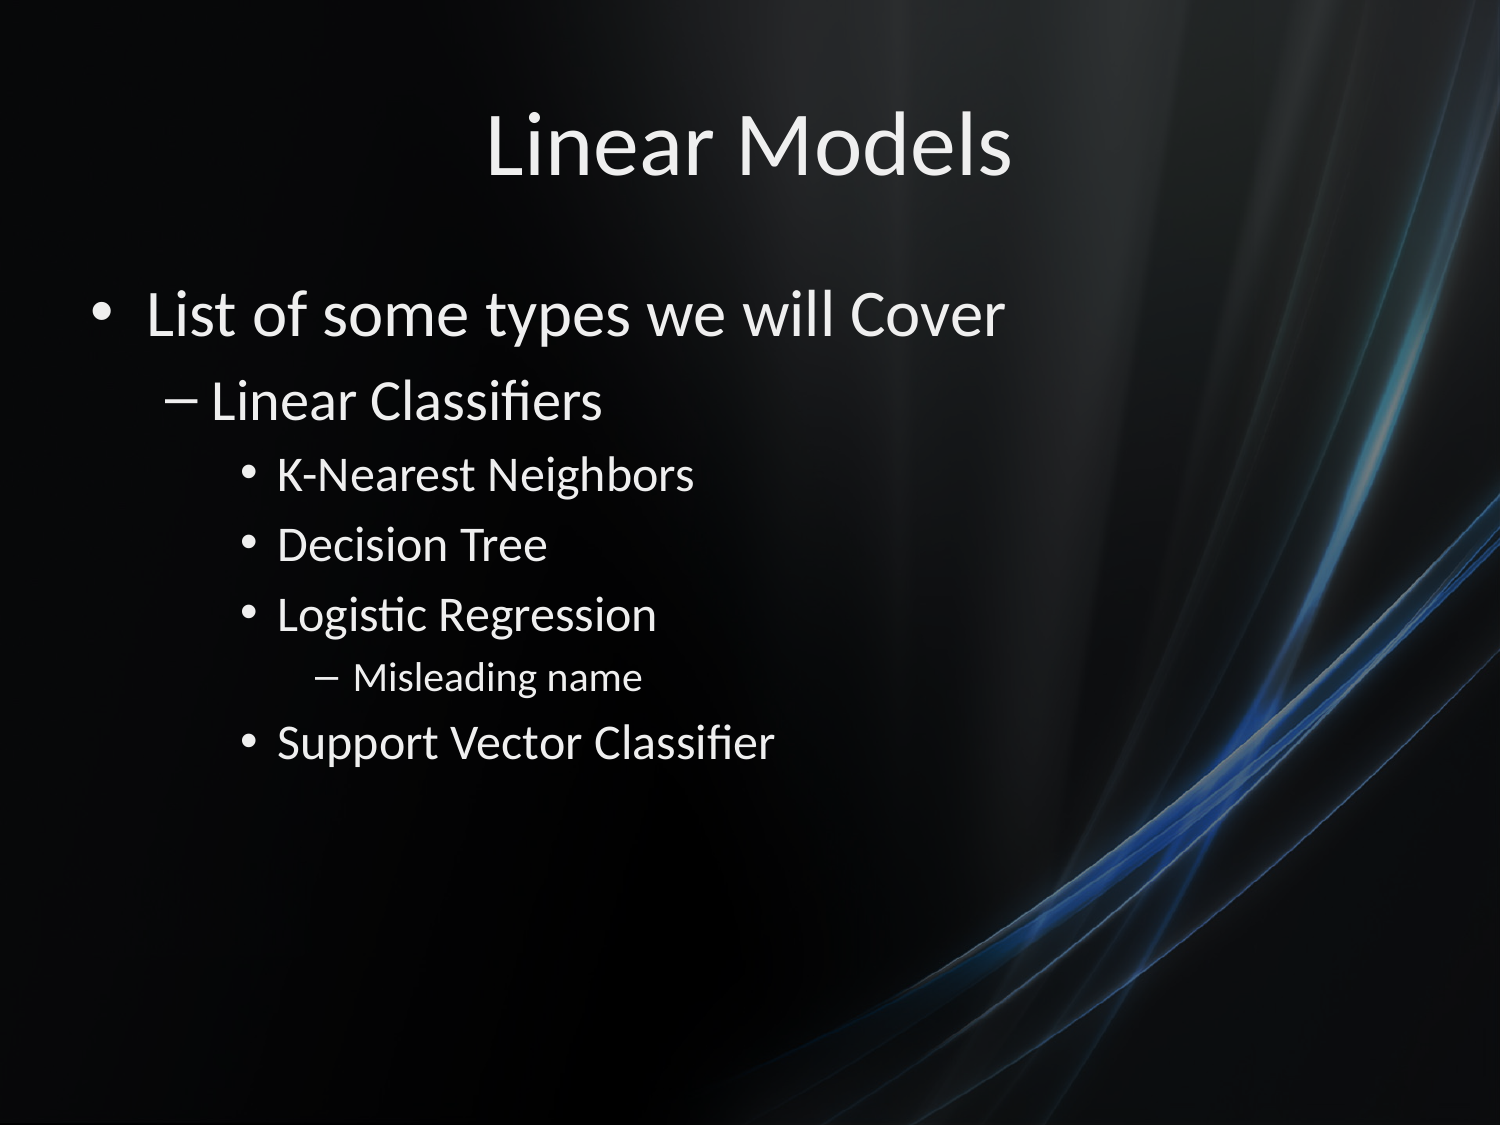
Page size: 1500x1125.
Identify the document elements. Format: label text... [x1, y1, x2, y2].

title Linear Models [75, 45, 1425, 233]
picture [0, 0, 1500, 1125]
list List of some types we will Cover Linear Classifiers K-Nearest Neighbors Decision Tree Logistic Regression Misleading name Support Vector Classifier [75, 262, 1425, 1005]
